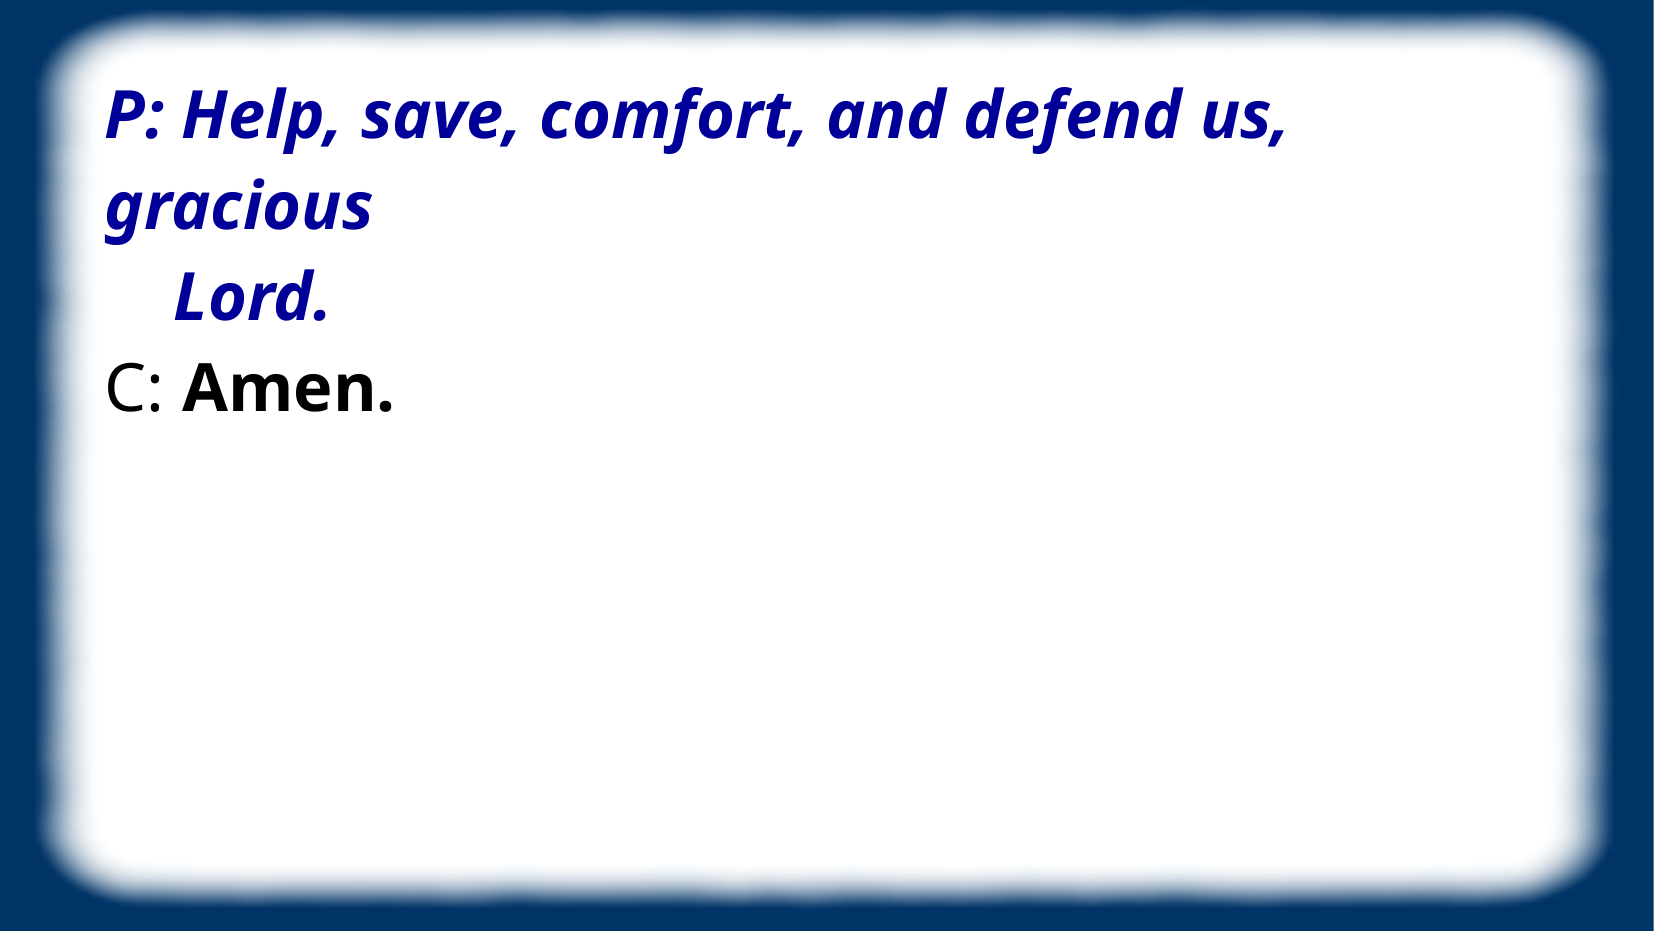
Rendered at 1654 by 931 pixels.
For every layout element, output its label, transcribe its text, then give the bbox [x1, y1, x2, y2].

picture [0, 0, 1654, 931]
text_box P: Help, save, comfort, and defend us, gracious Lord. C: Amen. [90, 60, 1561, 342]
